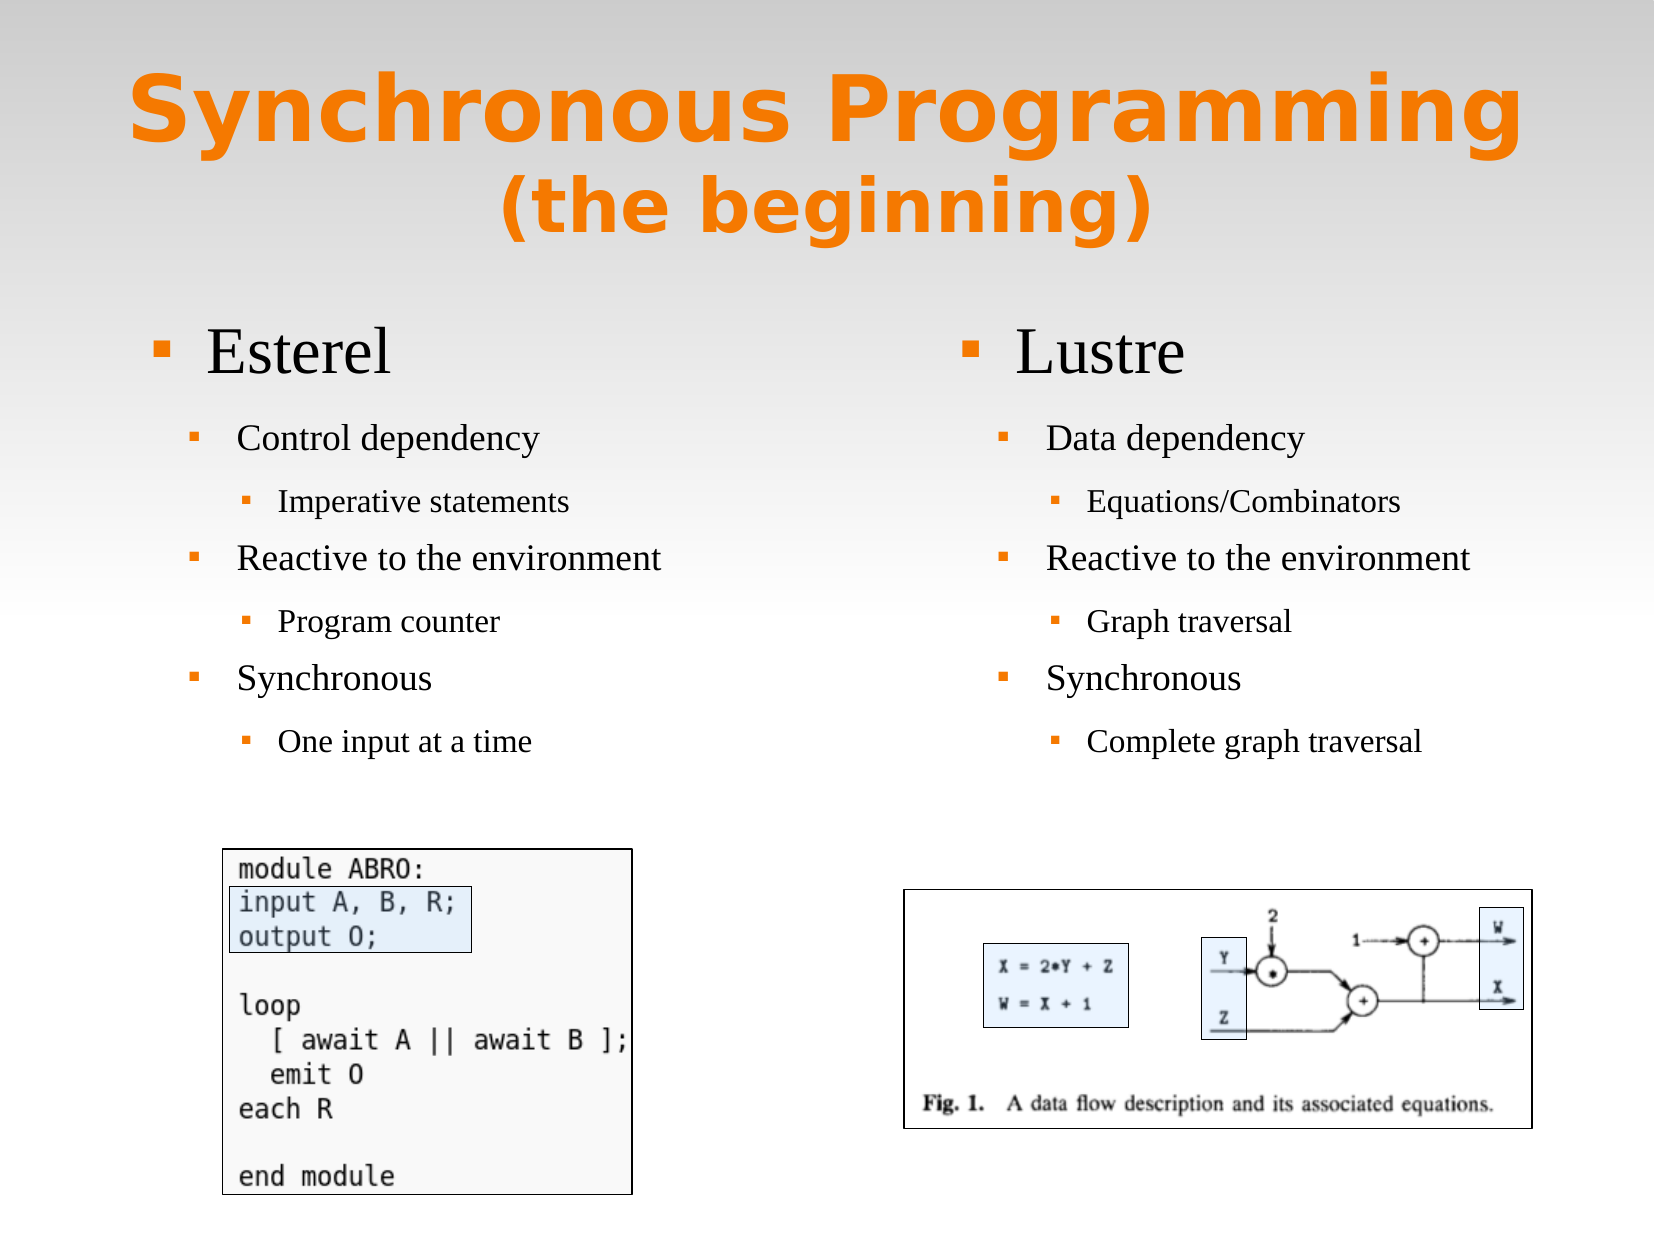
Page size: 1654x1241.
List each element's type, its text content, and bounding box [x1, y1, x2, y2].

text_box [1479, 907, 1524, 1010]
text_box [229, 886, 472, 953]
picture [223, 849, 632, 1194]
list Esterel Control dependency Imperative statements Reactive to the environment Program counter Synchronous One input at a time [65, 313, 754, 788]
title Synchronous Programming (the beginning) [82, 49, 1571, 257]
text_box [1201, 937, 1247, 1040]
picture [904, 890, 1532, 1128]
text_box [983, 943, 1129, 1028]
list Lustre Data dependency Equations/Combinators Reactive to the environment Graph traversal Synchronous Complete graph traversal [874, 313, 1583, 788]
